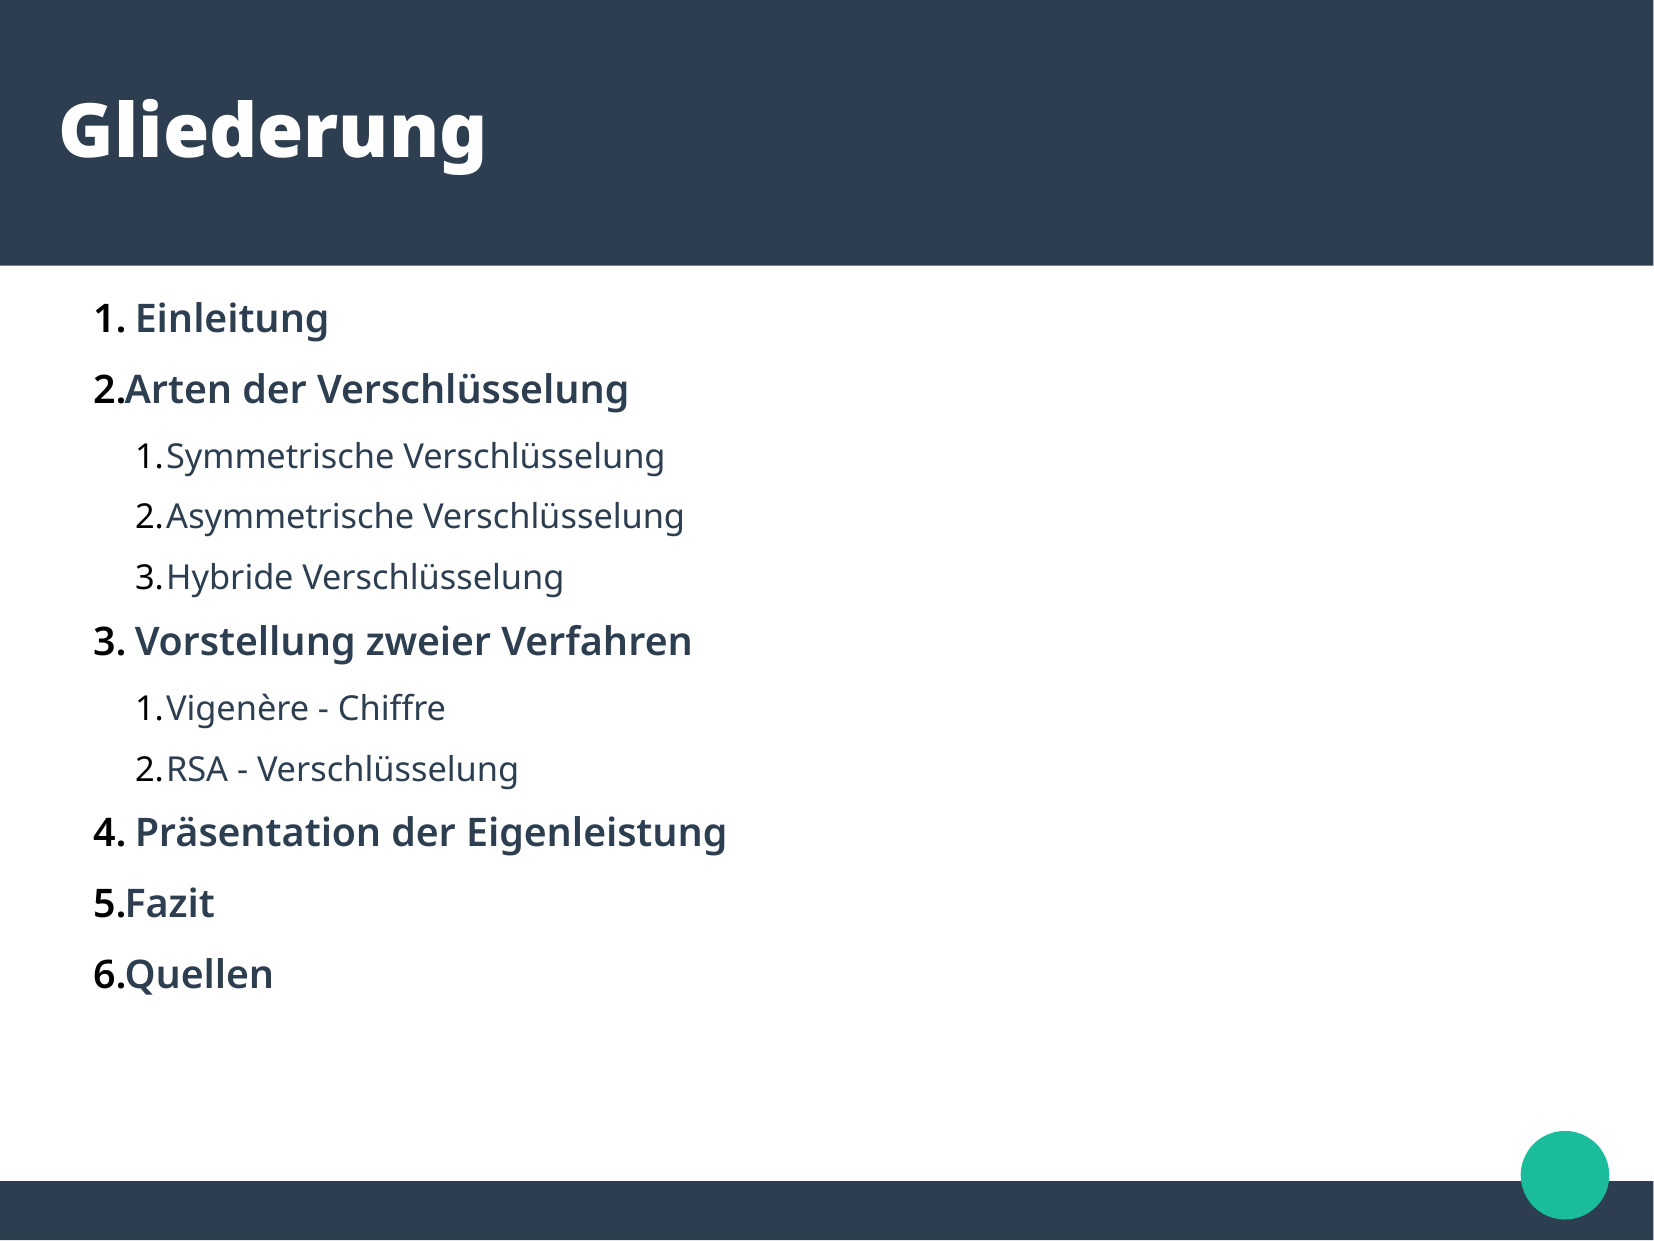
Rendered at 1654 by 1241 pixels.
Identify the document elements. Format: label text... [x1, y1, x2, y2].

list Einleitung Arten der Verschlüsselung Symmetrische Verschlüsselung Asymmetrische Verschlüsselung Hybride Verschlüsselung Vorstellung zweier Verfahren Vigenère - Chiffre RSA - Verschlüsselung Präsentation der Eigenleistung Fazit Quellen [82, 290, 1571, 1010]
title Gliederung [59, 49, 1595, 207]
